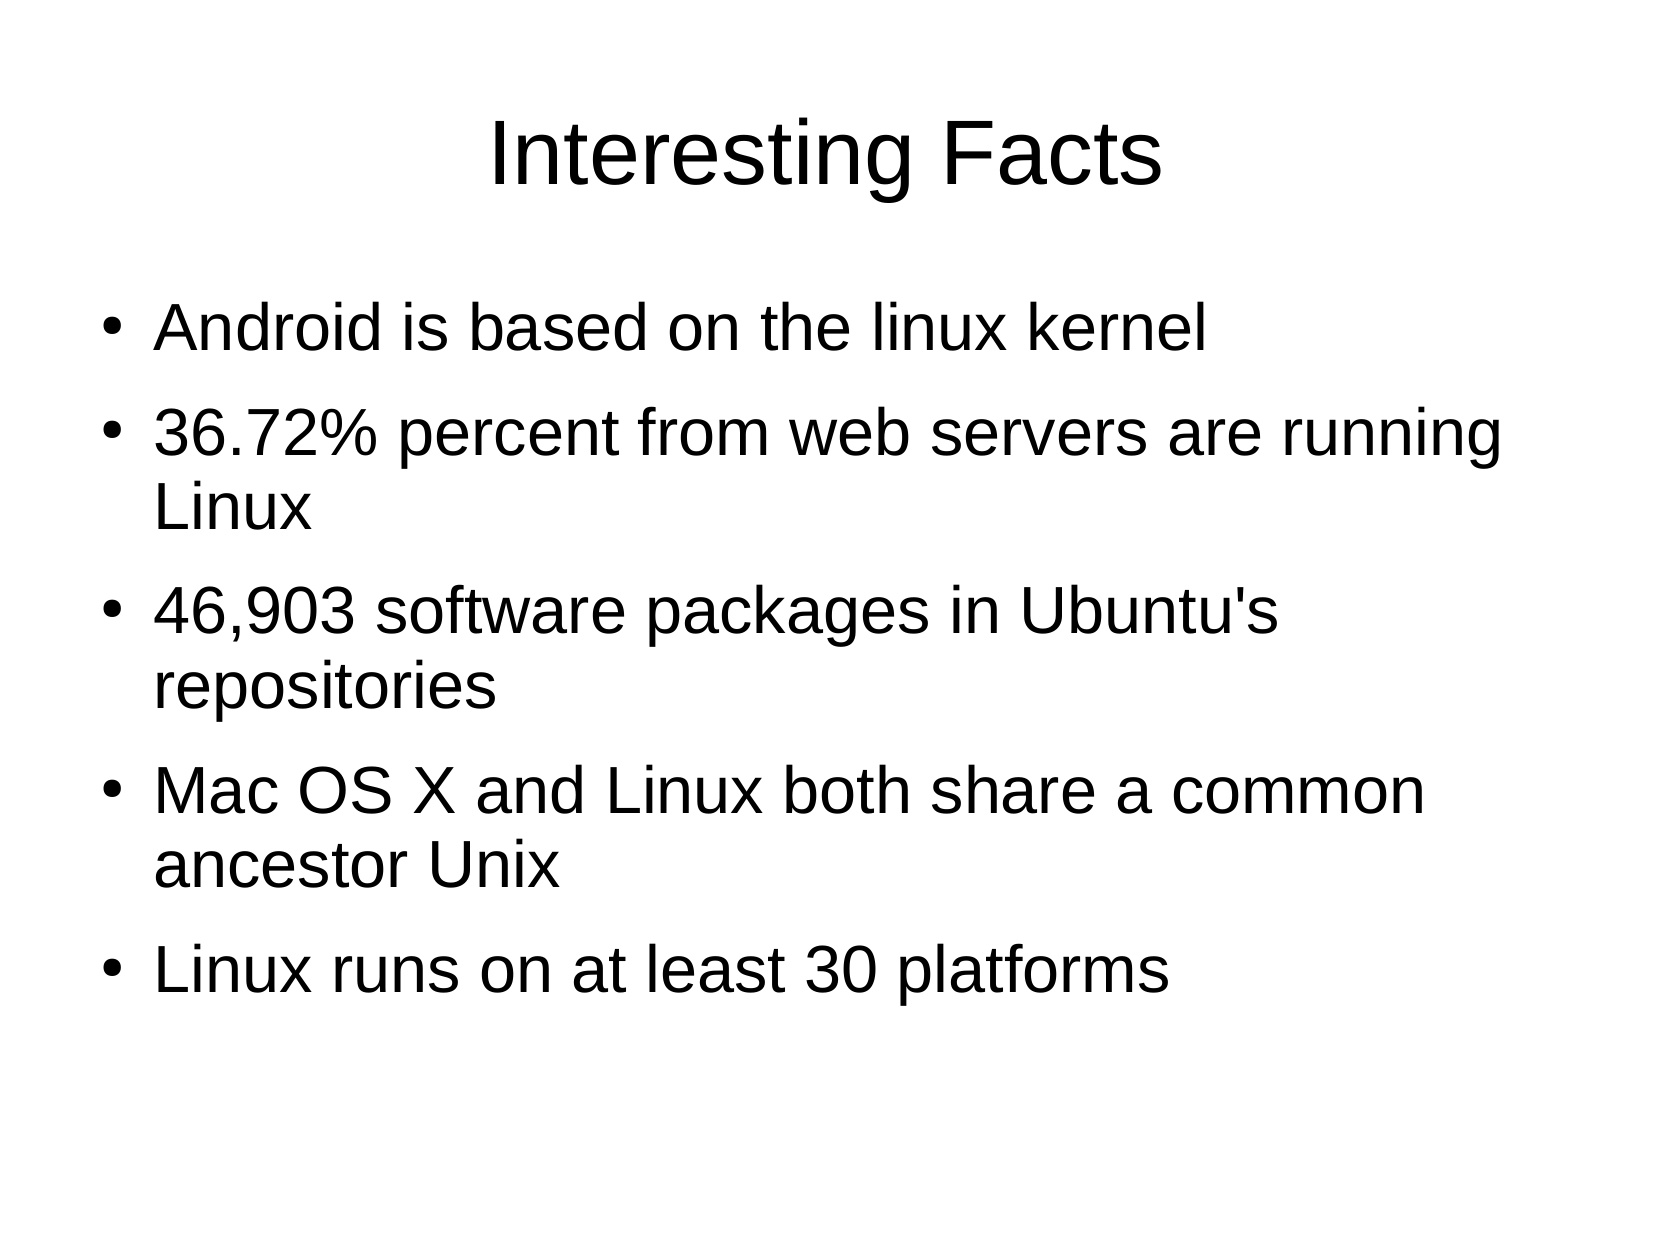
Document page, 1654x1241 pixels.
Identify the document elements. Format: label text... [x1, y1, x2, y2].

title Interesting Facts [82, 49, 1571, 257]
list Android is based on the linux kernel 36.72% percent from web servers are running Linux 46,903 software packages in Ubuntu's repositories Mac OS X and Linux both share a common ancestor Unix Linux runs on at least 30 platforms [82, 290, 1571, 1010]
